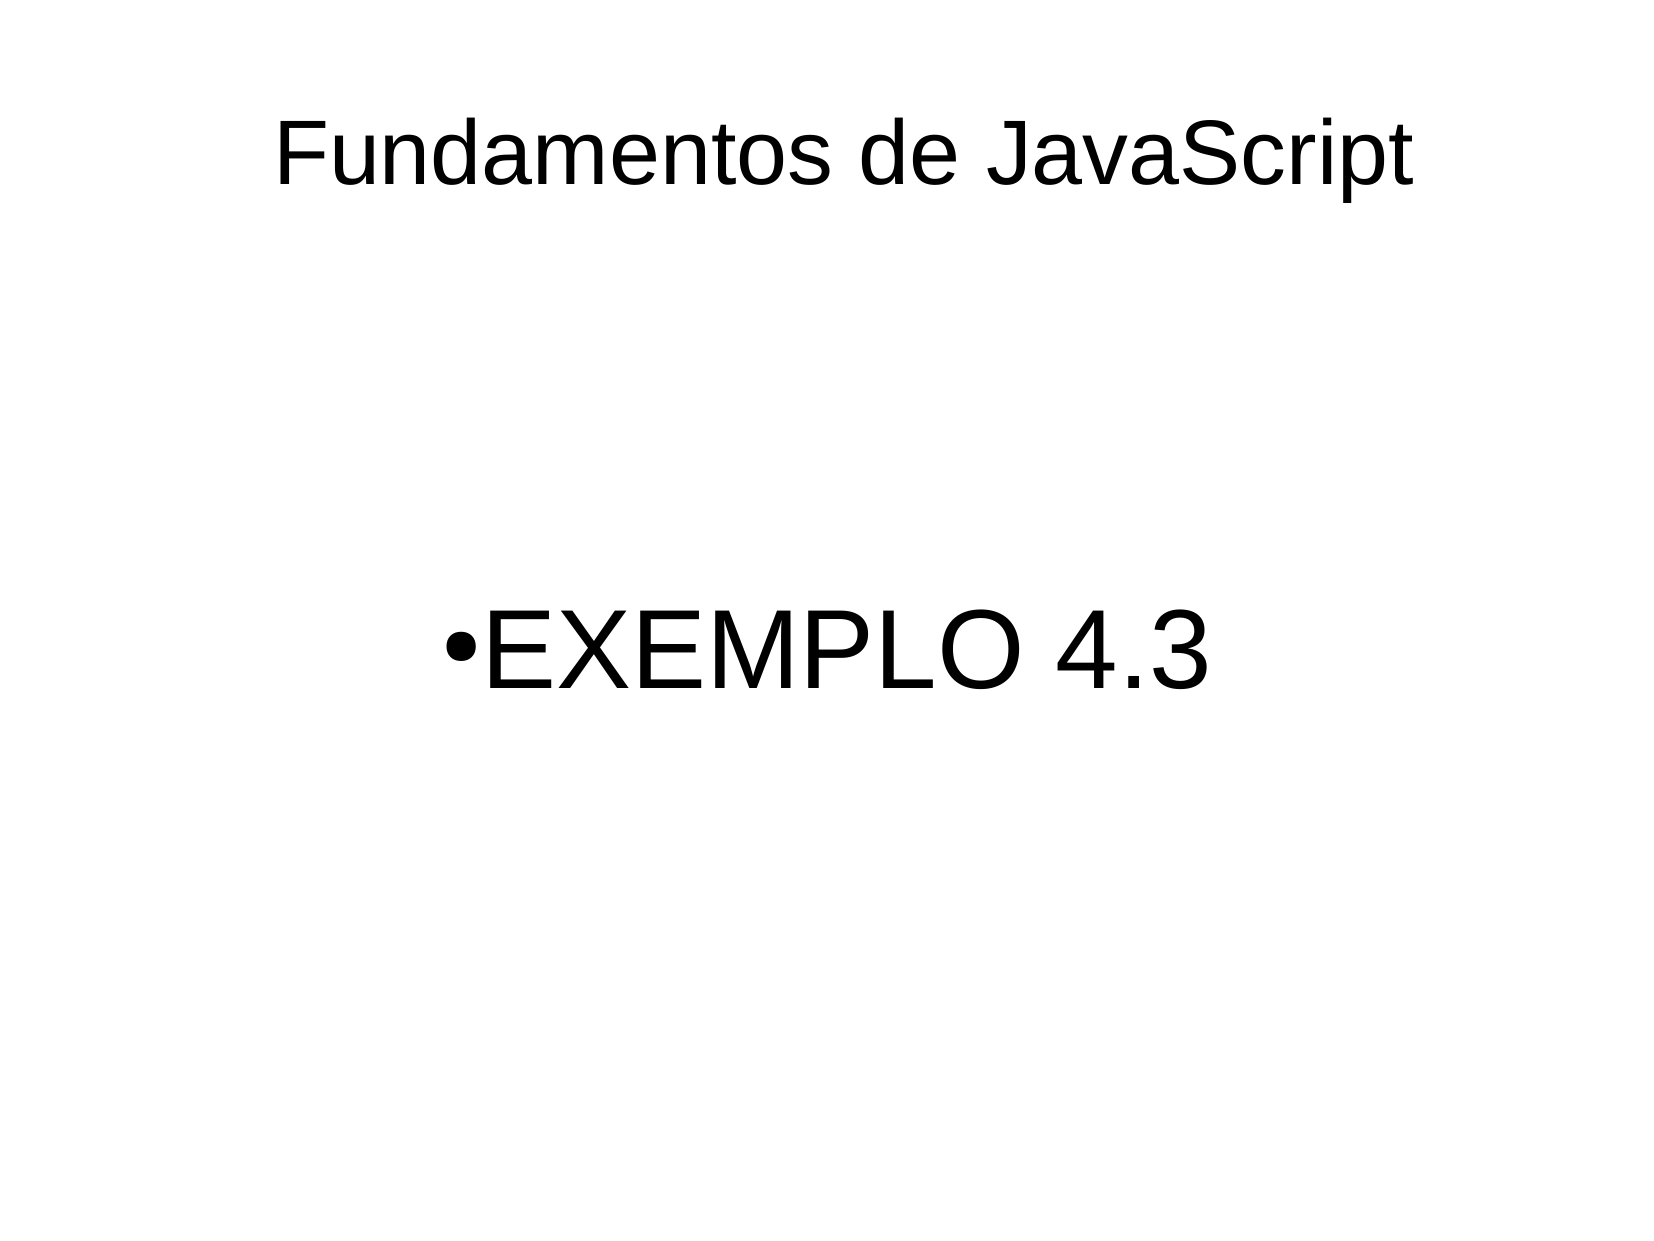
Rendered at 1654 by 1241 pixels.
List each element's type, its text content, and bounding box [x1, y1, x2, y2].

title Fundamentos de JavaScript [82, 49, 1571, 257]
subtitle EXEMPLO 4.3 [82, 290, 1571, 1010]
